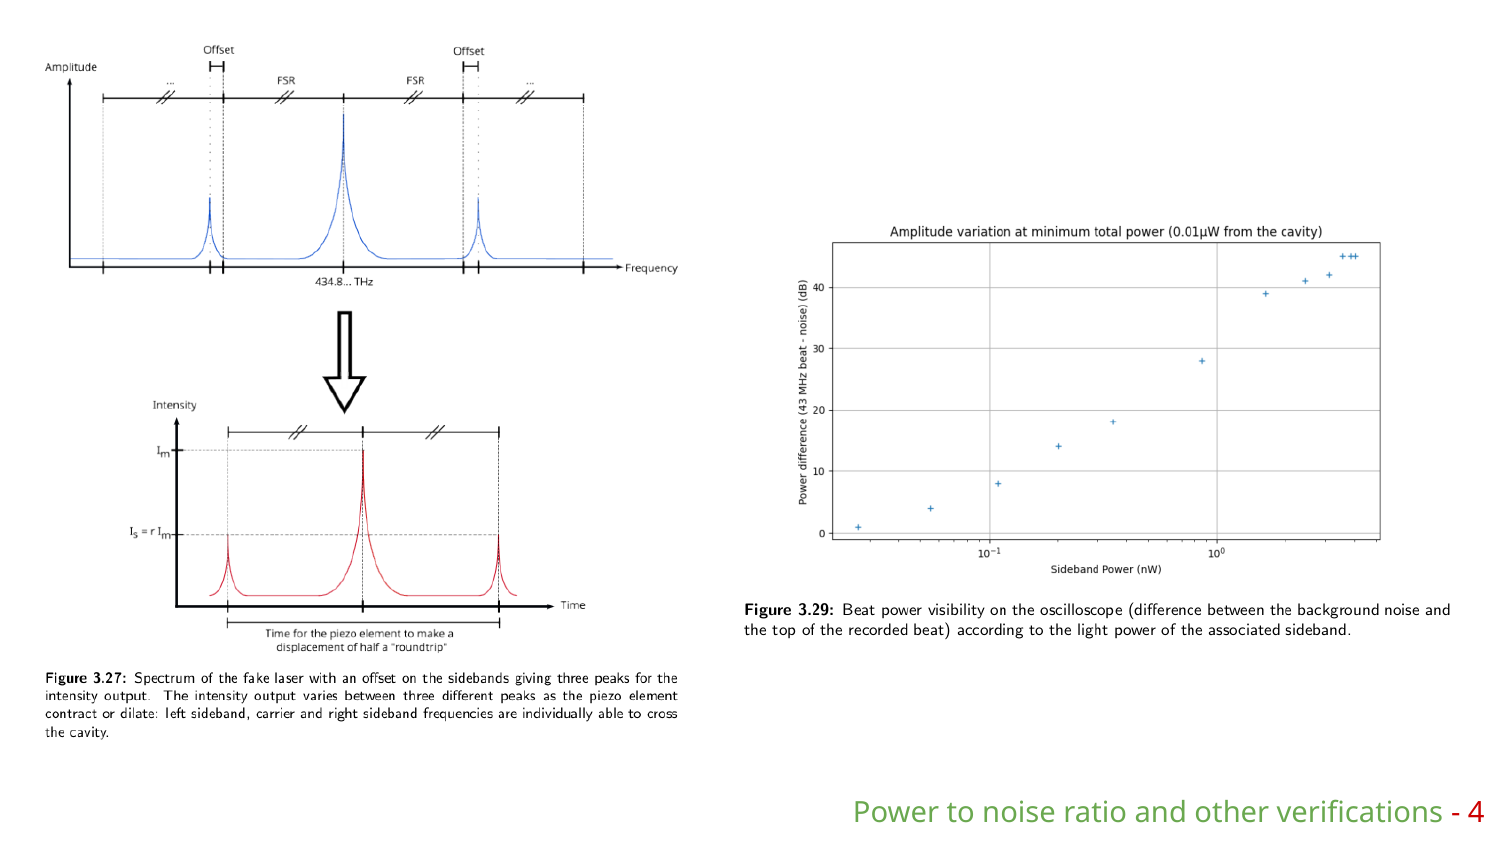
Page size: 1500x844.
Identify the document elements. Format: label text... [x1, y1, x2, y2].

text_box Power to noise ratio and other verifications - 4 [344, 778, 1500, 844]
picture [719, 190, 1474, 654]
picture [24, 24, 696, 754]
